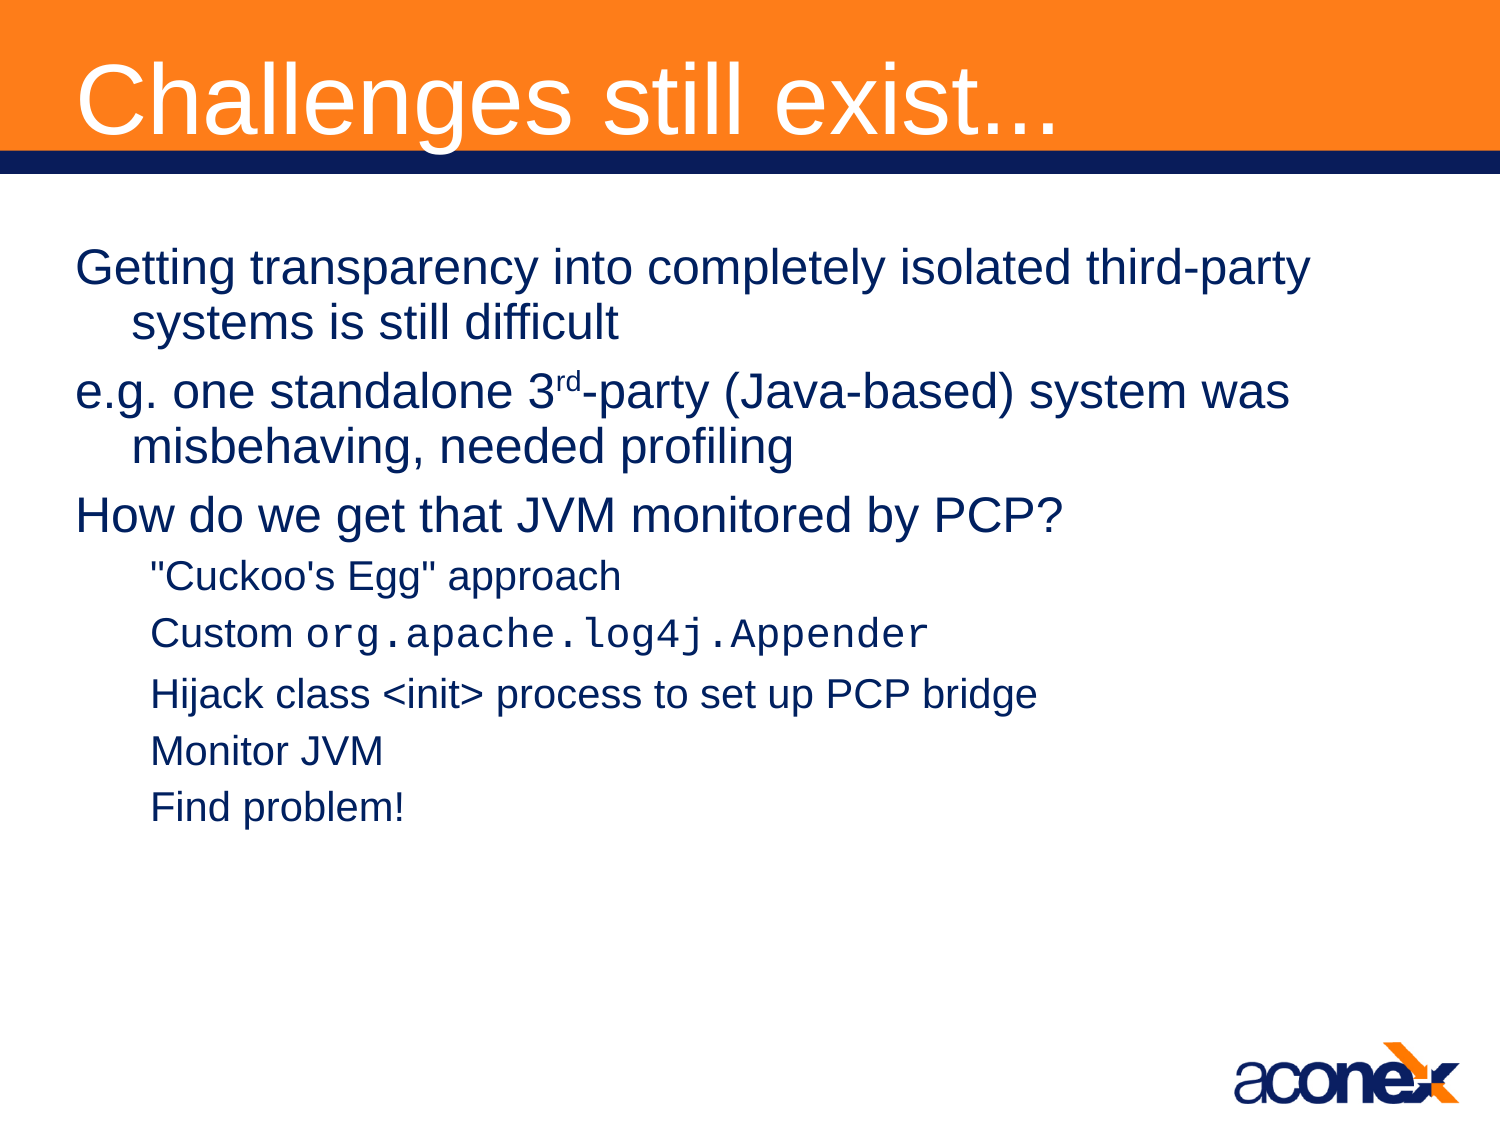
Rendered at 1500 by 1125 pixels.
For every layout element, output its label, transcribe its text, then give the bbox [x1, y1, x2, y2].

title Challenges still exist... [75, 30, 1426, 169]
picture [1234, 1042, 1460, 1104]
list Getting transparency into completely isolated third-party systems is still difficult e.g. one standalone 3rd-party (Java-based) system was misbehaving, needed profiling How do we get that JVM monitored by PCP? "Cuckoo's Egg" approach Custom org.apache.log4j.Appender Hijack class <init> process to set up PCP bridge Monitor JVM Find problem! [75, 238, 1426, 967]
